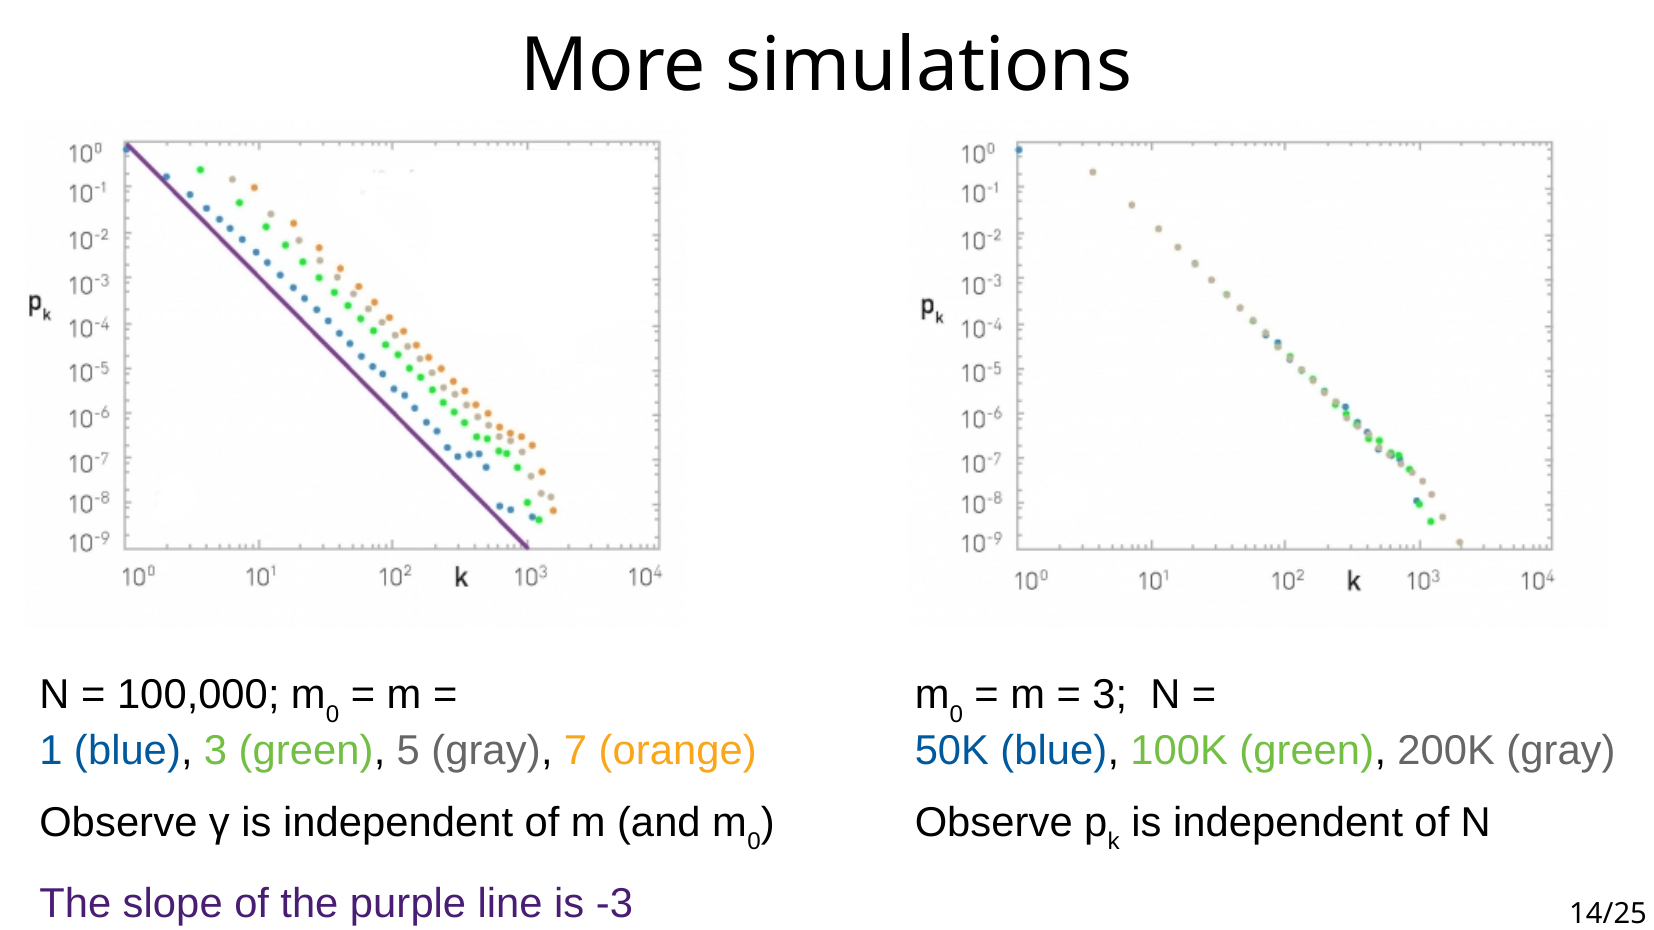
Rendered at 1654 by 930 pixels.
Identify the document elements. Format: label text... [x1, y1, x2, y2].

picture [25, 120, 686, 630]
text_box m0 = m = 3; N = 50K (blue), 100K (green), 200K (gray) Observe pk is independent of N [900, 663, 1640, 916]
picture [907, 119, 1609, 629]
text_box N = 100,000; m0 = m = 1 (blue), 3 (green), 5 (gray), 7 (orange) Observe γ is independent of m (and m0) The slope of the purple line is -3 [24, 663, 802, 930]
title More simulations [82, 1, 1571, 120]
